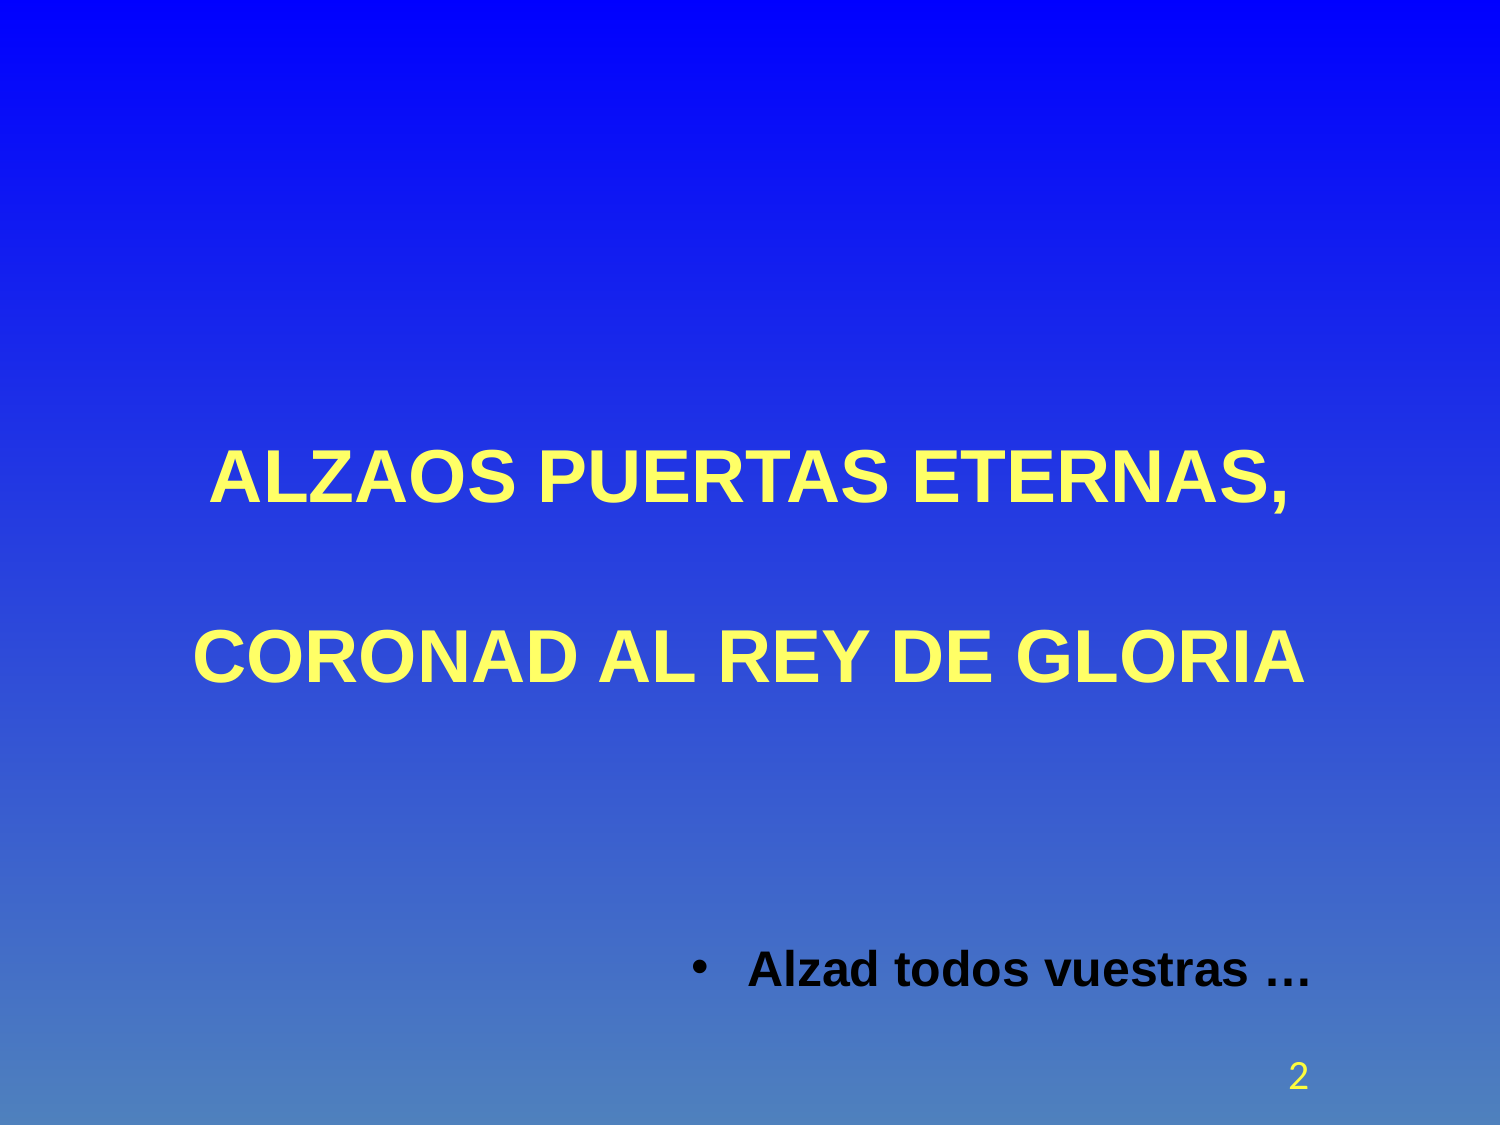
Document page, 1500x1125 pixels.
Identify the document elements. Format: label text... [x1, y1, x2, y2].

text_box <número> [974, 1042, 1325, 1103]
text_box Alzad todos vuestras … [616, 928, 1329, 1012]
title ALZAOS PUERTAS ETERNAS, CORONAD AL REY DE GLORIA [75, 468, 1426, 657]
